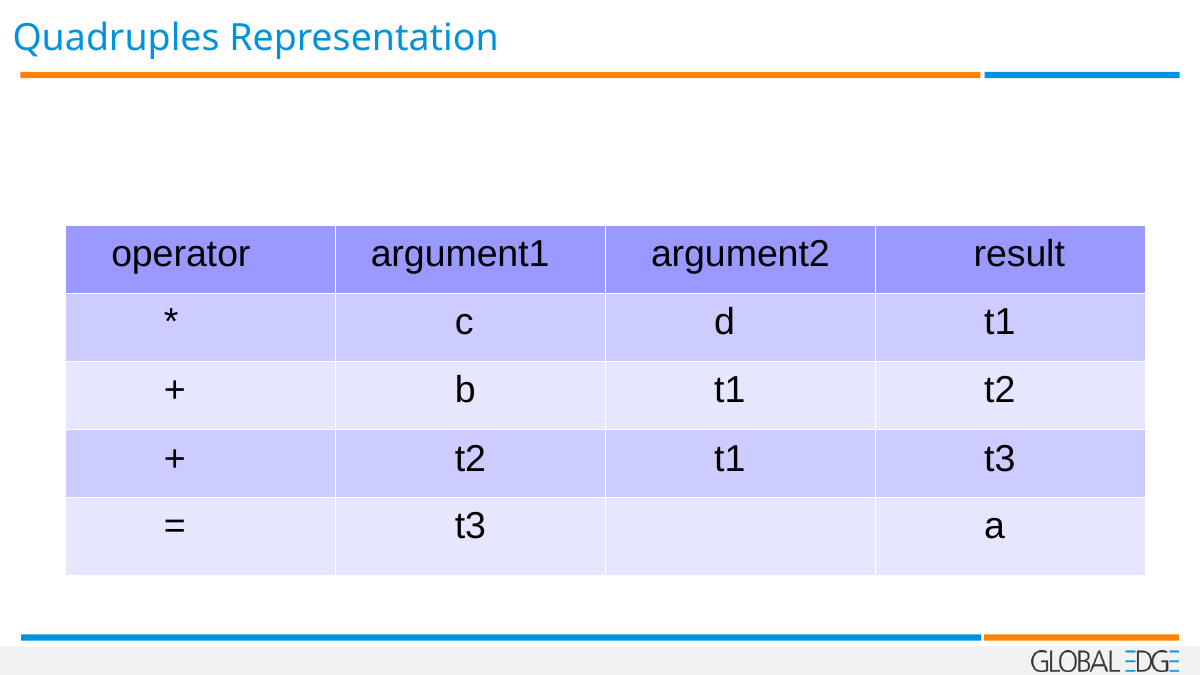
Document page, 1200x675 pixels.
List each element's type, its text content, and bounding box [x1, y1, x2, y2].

table_cell c [336, 294, 605, 361]
table_cell + [66, 430, 335, 497]
table_cell t3 [336, 498, 605, 575]
table_cell t3 [876, 430, 1145, 497]
table_cell * [66, 294, 335, 361]
table_cell b [336, 362, 605, 429]
table_cell d [606, 294, 875, 361]
picture [1031, 650, 1179, 672]
table_cell = [66, 498, 335, 575]
table_cell t1 [606, 430, 875, 497]
table_cell t2 [876, 362, 1145, 429]
table_header argument1 [336, 226, 605, 293]
table_cell t2 [336, 430, 605, 497]
title Quadruples Representation [12, 9, 1088, 63]
table_cell t1 [606, 362, 875, 429]
table_header result [876, 226, 1145, 293]
table_header argument2 [606, 226, 875, 293]
table_header operator [66, 226, 335, 293]
table_cell t1 [876, 294, 1145, 361]
table_cell [606, 498, 875, 575]
table_cell + [66, 362, 335, 429]
table_cell a [876, 498, 1145, 575]
